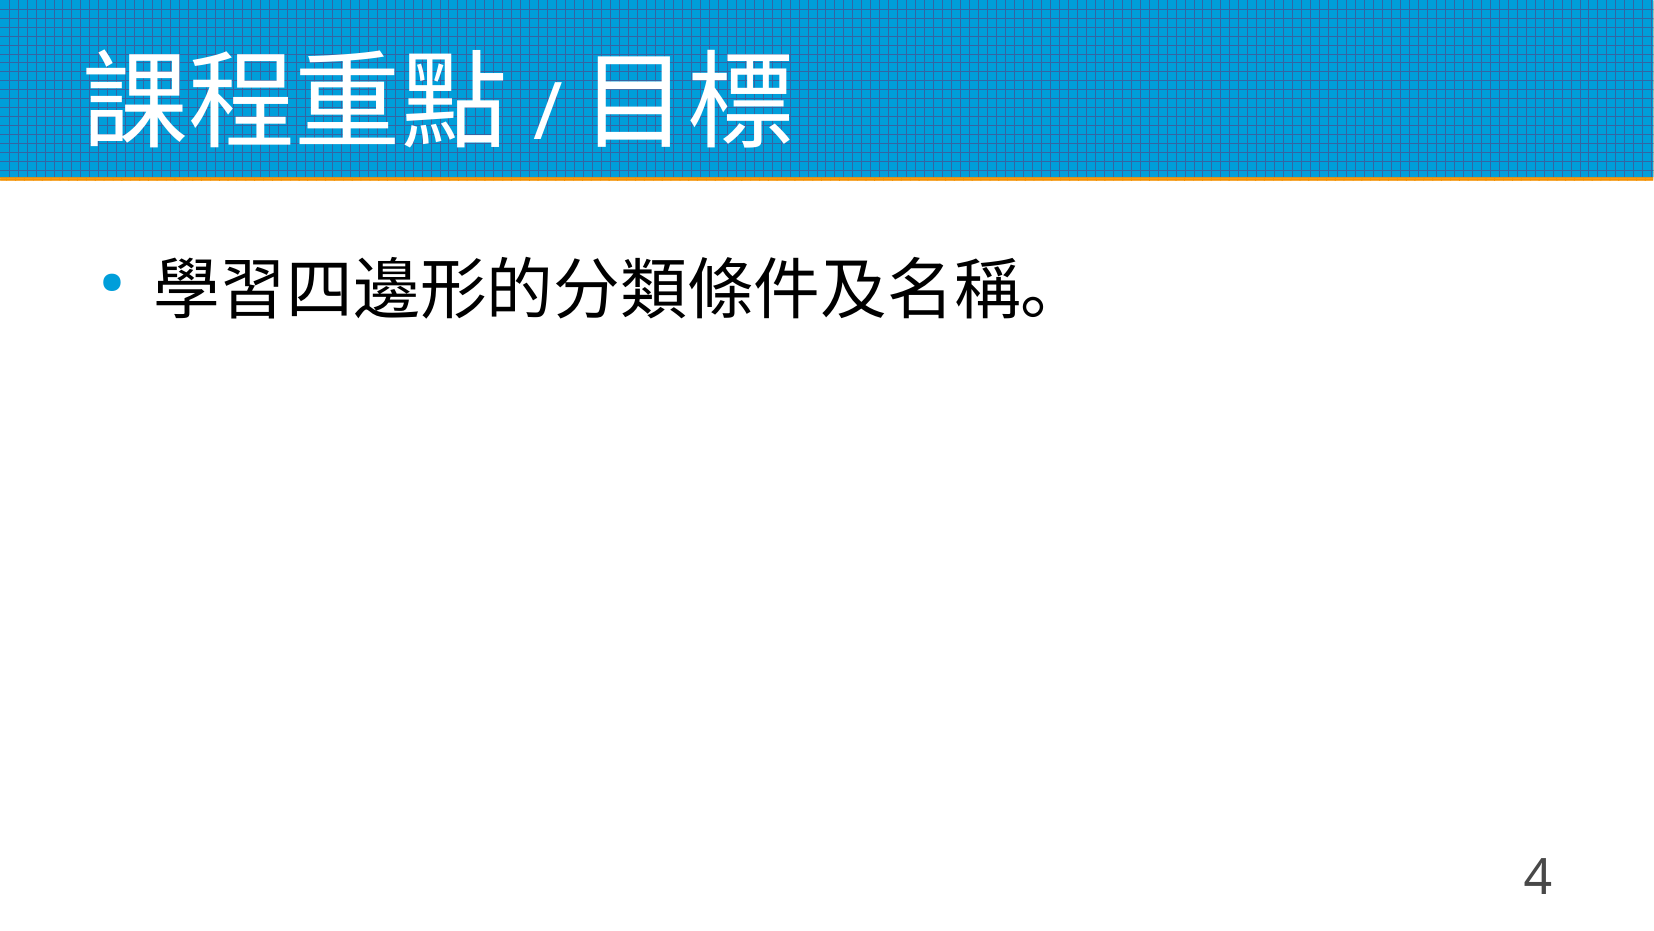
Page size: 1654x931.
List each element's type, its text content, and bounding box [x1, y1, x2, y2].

list 學習四邊形的分類條件及名稱。 [82, 236, 1563, 811]
title 課程重點/目標 [82, 14, 1571, 171]
